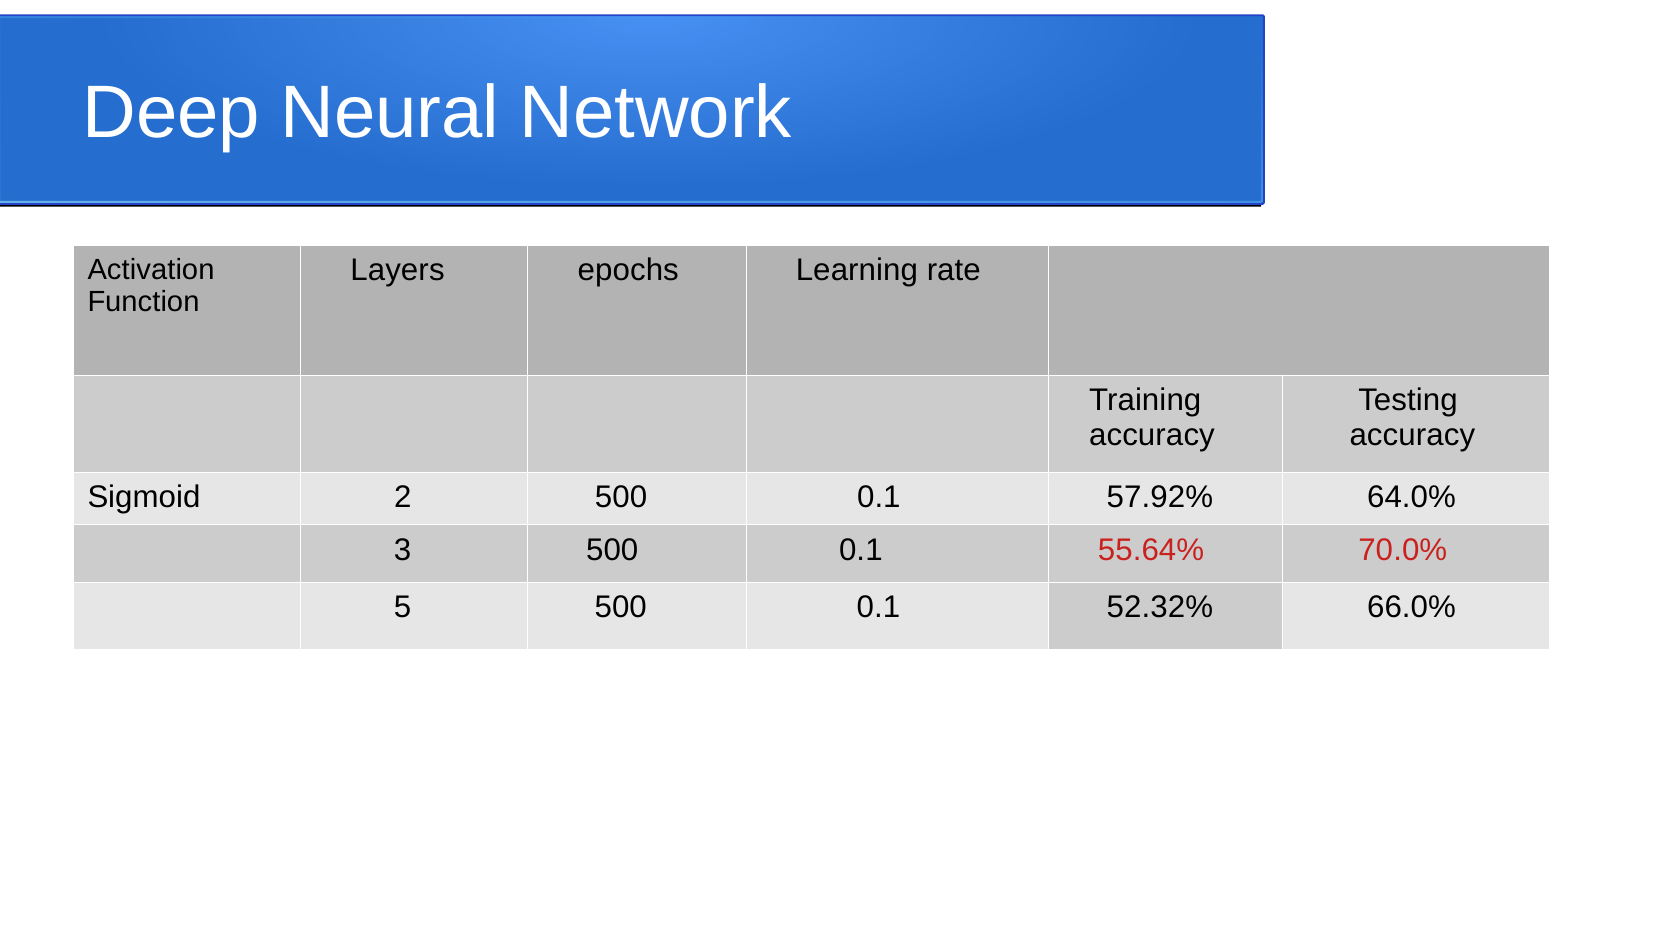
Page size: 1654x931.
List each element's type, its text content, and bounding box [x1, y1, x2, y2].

table_cell 64.0% [1283, 473, 1549, 524]
table_cell [528, 376, 746, 472]
table_cell [74, 525, 300, 582]
table_cell Testing accuracy [1283, 376, 1549, 472]
table_header epochs [528, 246, 746, 375]
table_cell Sigmoid [74, 473, 300, 524]
table_cell 66.0% [1283, 583, 1549, 649]
table_cell 70.0% [1283, 525, 1549, 582]
table_cell 52.32% [1049, 583, 1282, 649]
table_header Layers [301, 246, 527, 375]
table_header Learning rate [747, 246, 1048, 375]
table_cell 3 [301, 525, 527, 582]
table_header Activation Function [74, 246, 300, 375]
table_cell [74, 376, 300, 472]
table_header [1049, 246, 1549, 375]
table_cell [301, 376, 527, 472]
table_cell 5 [301, 583, 527, 649]
table_cell [747, 376, 1048, 472]
table_cell 2 [301, 473, 527, 524]
title Deep Neural Network [82, 35, 1235, 189]
table_cell 500 [528, 525, 746, 582]
table_cell 55.64% [1049, 525, 1282, 582]
table_cell 0.1 [747, 473, 1048, 524]
table_cell [74, 583, 300, 649]
table_cell 0.1 [747, 583, 1048, 649]
table_cell 0.1 [747, 525, 1048, 582]
table_cell 500 [528, 583, 746, 649]
table_cell 500 [528, 473, 746, 524]
table_cell 57.92% [1049, 473, 1282, 524]
table_cell Training accuracy [1049, 376, 1282, 472]
